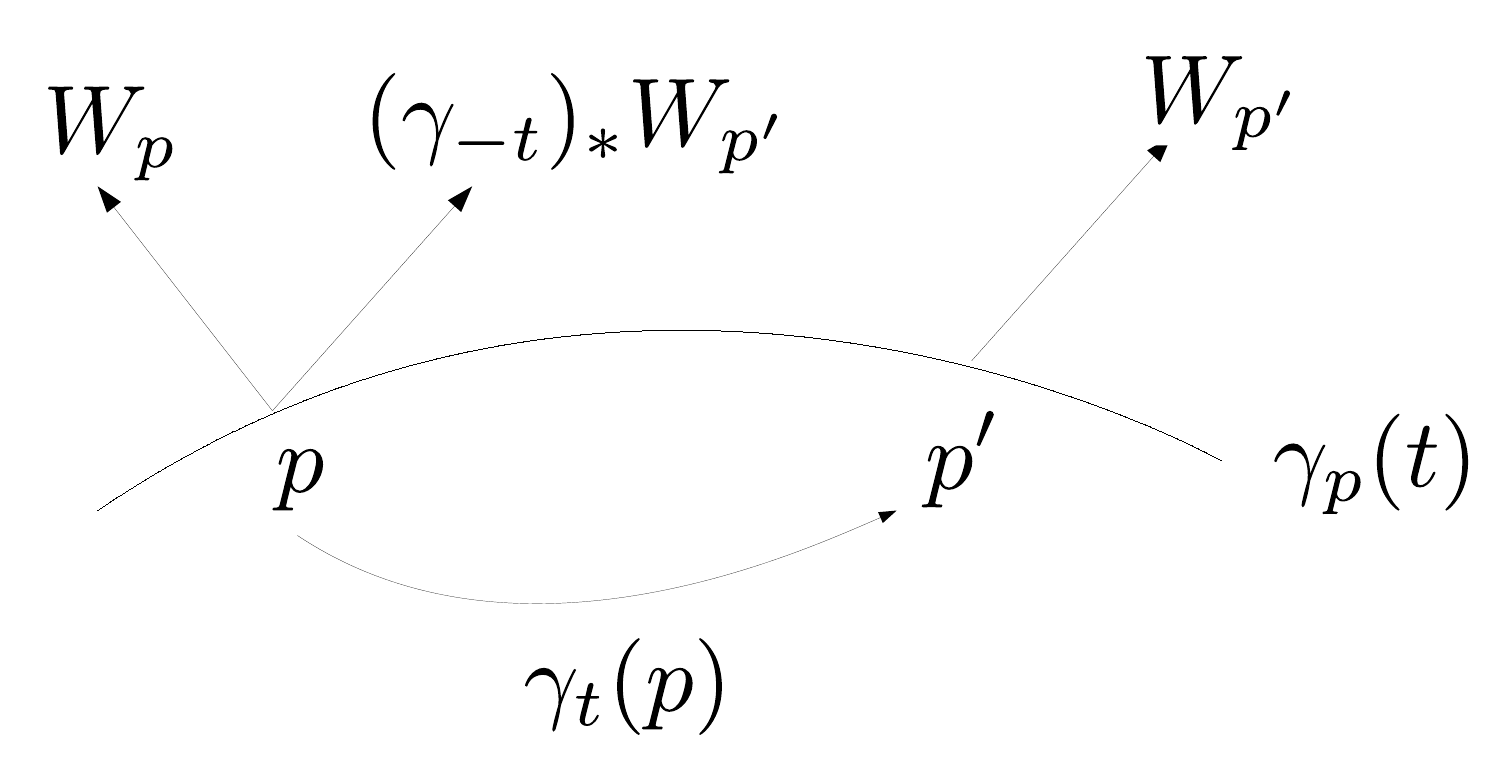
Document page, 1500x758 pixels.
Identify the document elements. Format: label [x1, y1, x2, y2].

text_box [1145, 56, 1291, 151]
text_box [272, 448, 324, 511]
text_box [525, 638, 722, 735]
text_box [367, 72, 778, 174]
text_box [47, 86, 173, 181]
text_box [1274, 413, 1469, 515]
text_box [921, 410, 994, 508]
